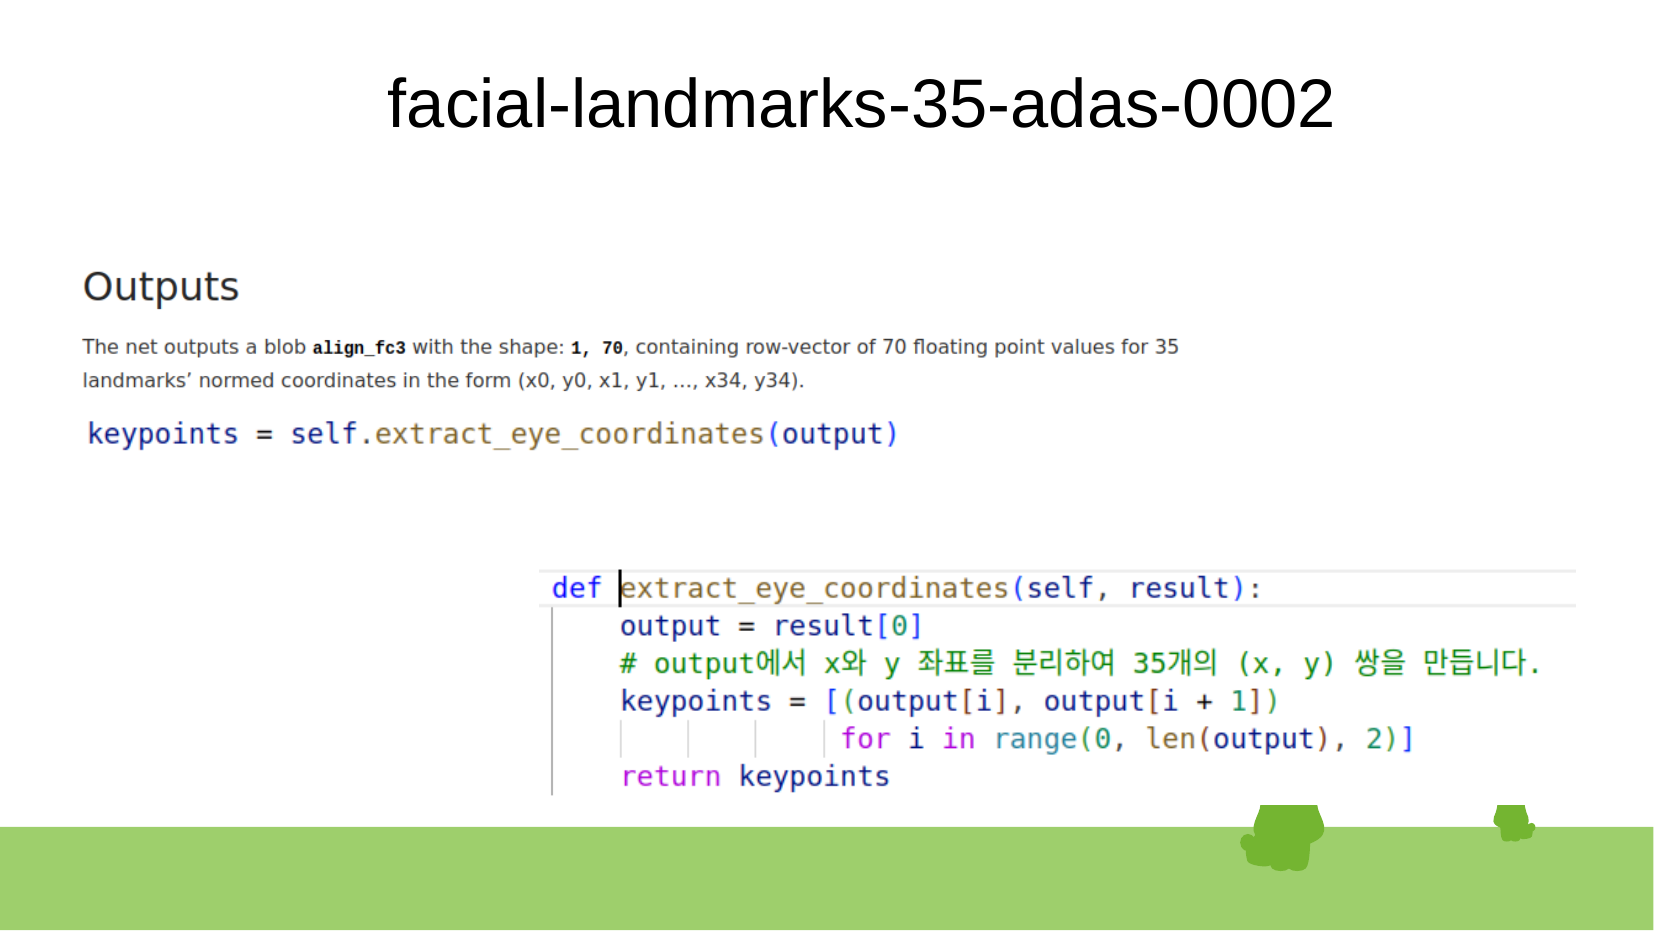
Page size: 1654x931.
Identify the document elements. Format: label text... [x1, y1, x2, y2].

picture [539, 562, 1576, 805]
picture [81, 412, 901, 455]
picture [81, 262, 1201, 406]
title facial-landmarks-35-adas-0002 [88, 29, 1565, 178]
